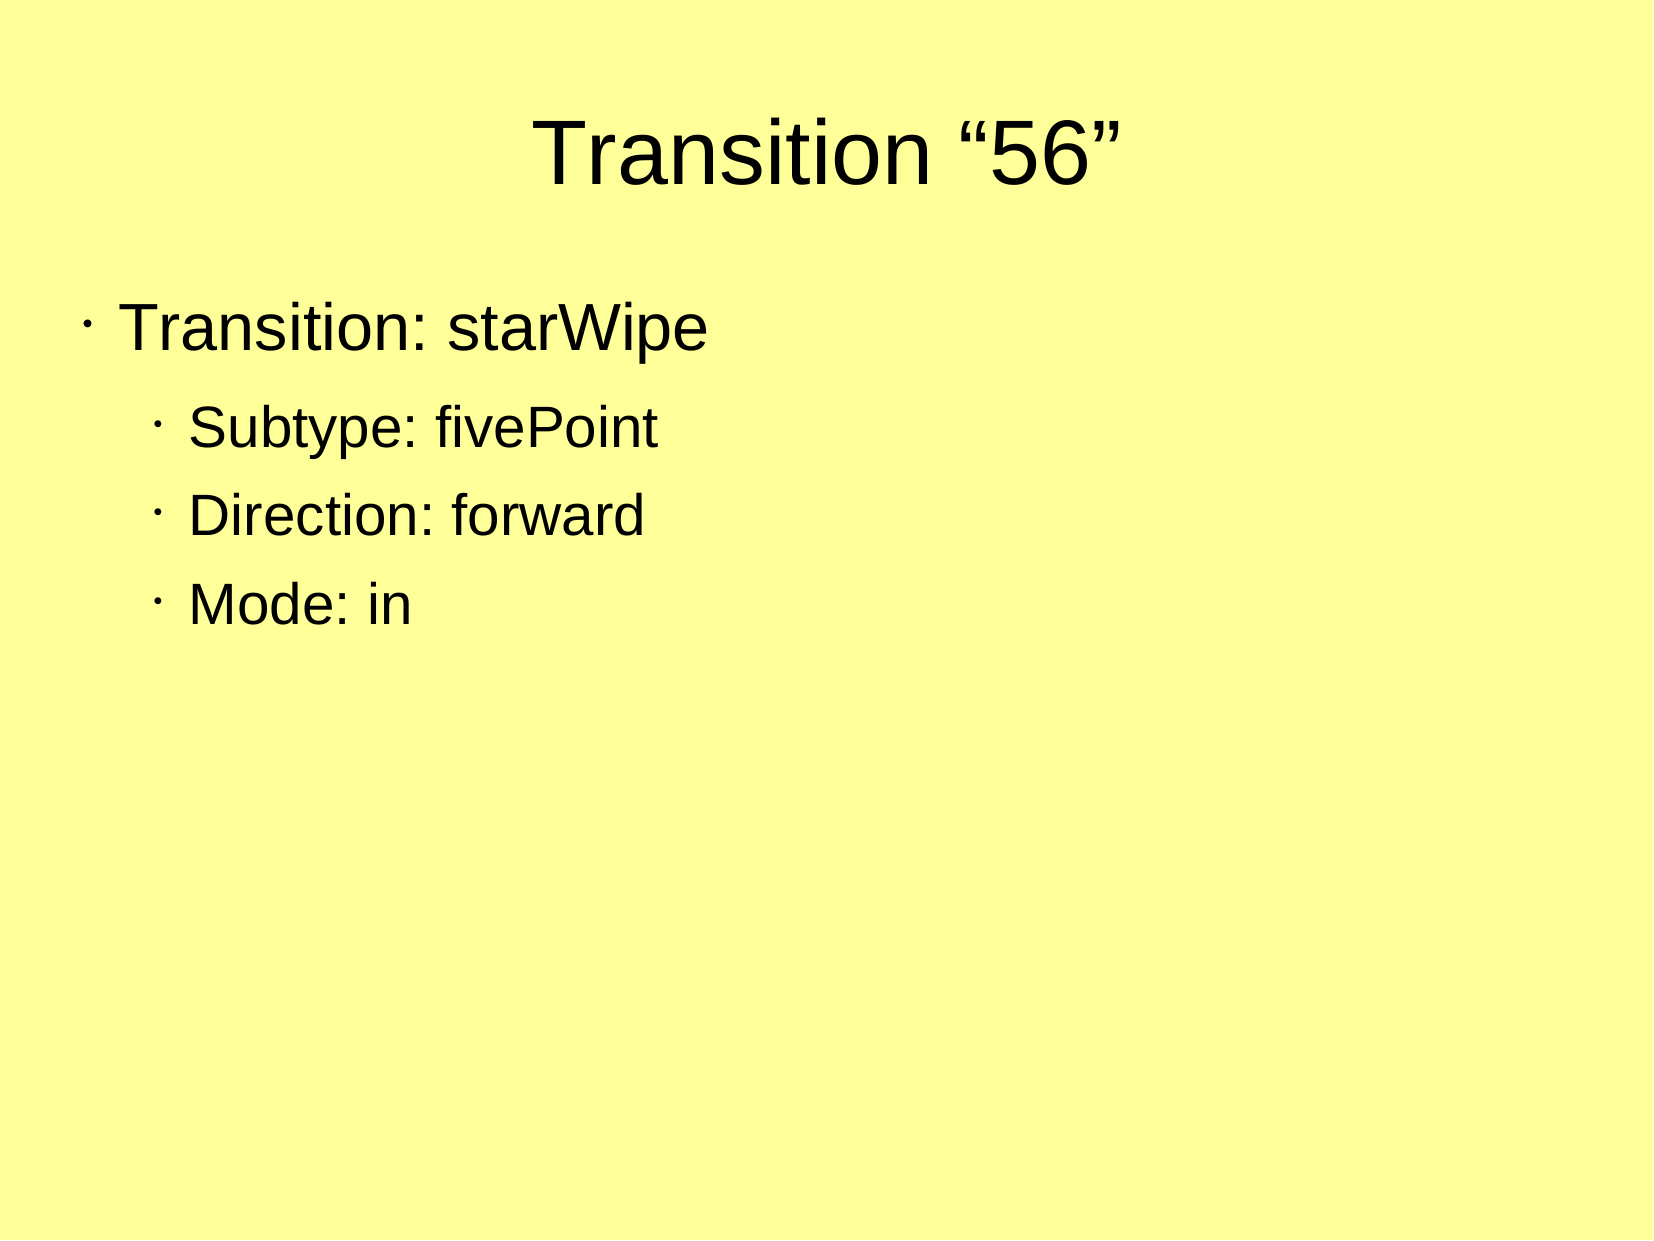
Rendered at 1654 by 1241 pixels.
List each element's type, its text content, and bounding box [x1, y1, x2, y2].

title Transition “56” [82, 49, 1571, 257]
list Transition: starWipe Subtype: fivePoint Direction: forward Mode: in [82, 290, 1571, 1080]
